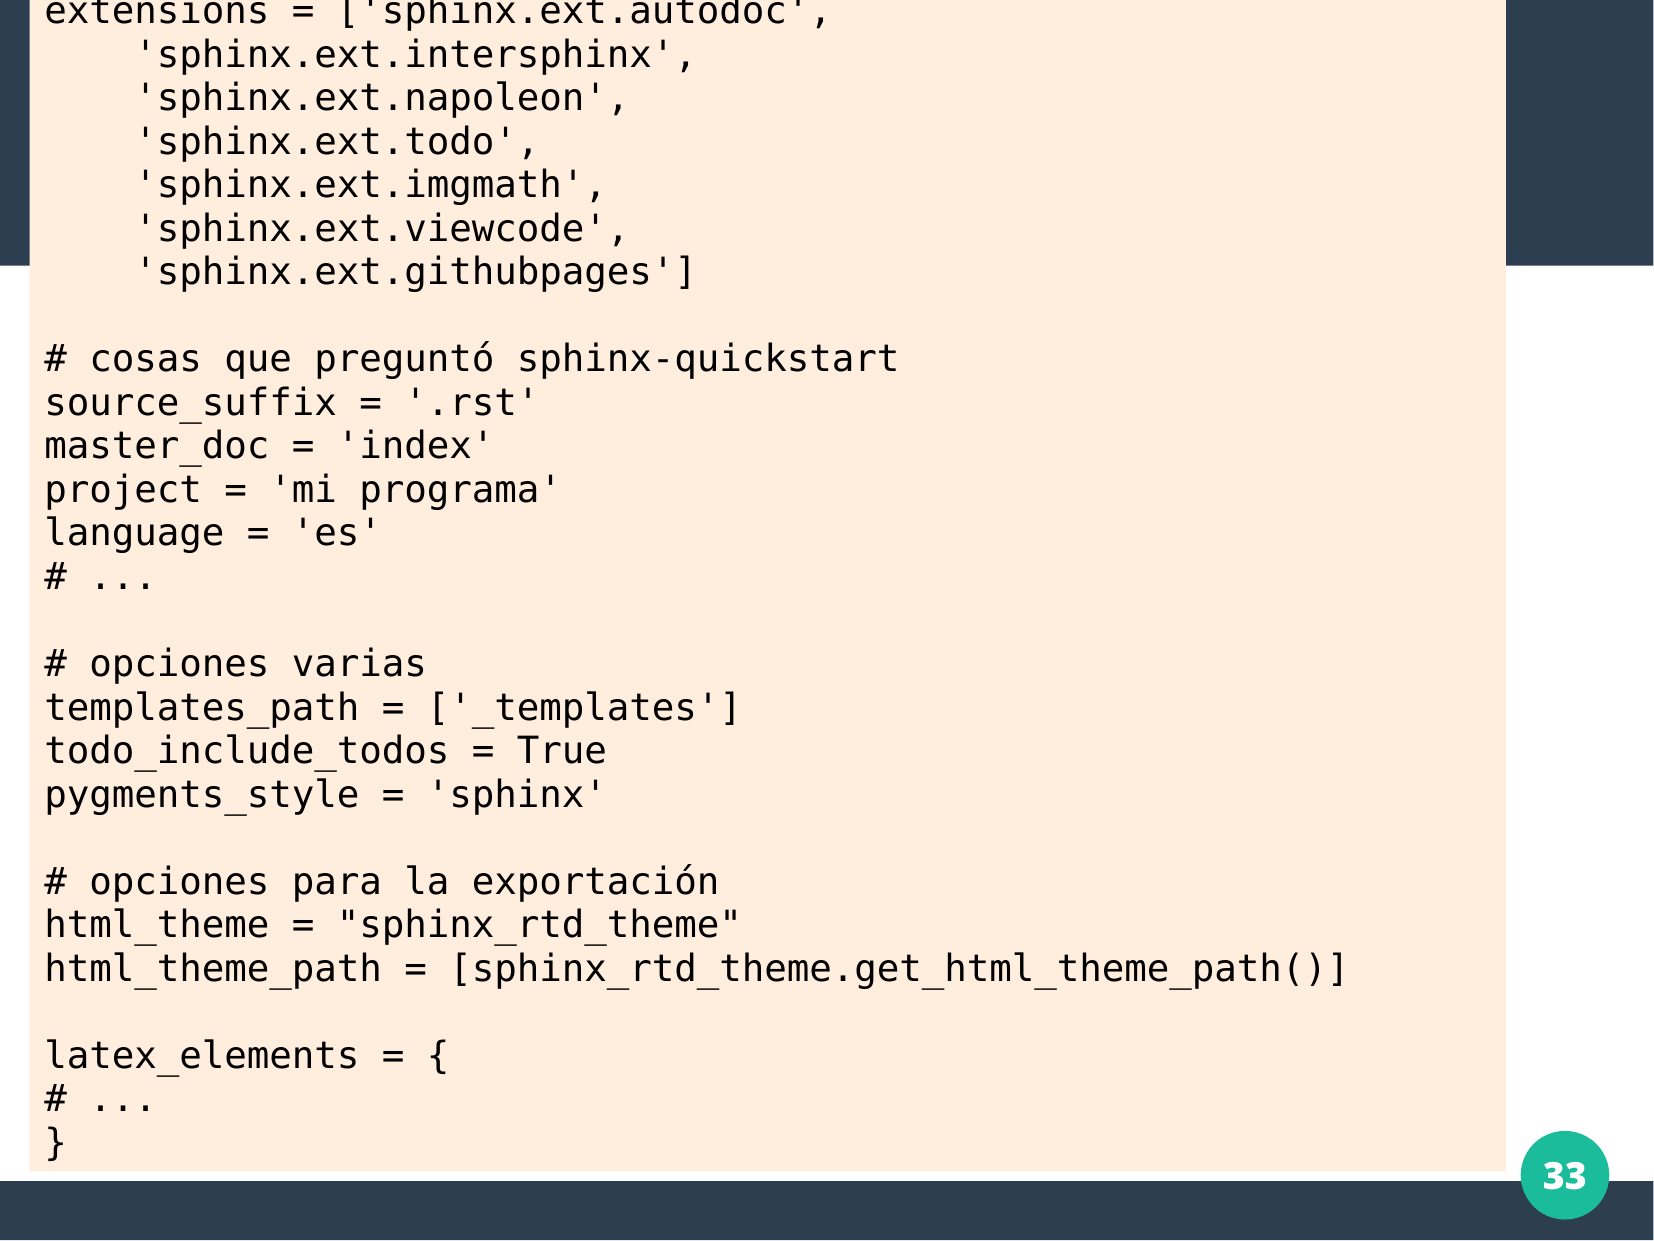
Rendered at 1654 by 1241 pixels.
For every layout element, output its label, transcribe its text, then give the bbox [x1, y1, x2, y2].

text_box # importar nuestro código import os import sys sys.path.insert(0, os.path.abspath('../../')) # extensiones extensions = ['sphinx.ext.autodoc', 'sphinx.ext.intersphinx', 'sphinx.ext.napoleon', 'sphinx.ext.todo', 'sphinx.ext.imgmath', 'sphinx.ext.viewcode', 'sphinx.ext.githubpages'] # cosas que preguntó sphinx-quickstart source_suffix = '.rst' master_doc = 'index' project = 'mi programa' language = 'es' # ... # opciones varias templates_path = ['_templates'] todo_include_todos = True pygments_style = 'sphinx' # opciones para la exportación html_theme = "sphinx_rtd_theme" html_theme_path = [sphinx_rtd_theme.get_html_theme_path()] latex_elements = { # ... } [29, 0, 1506, 1172]
